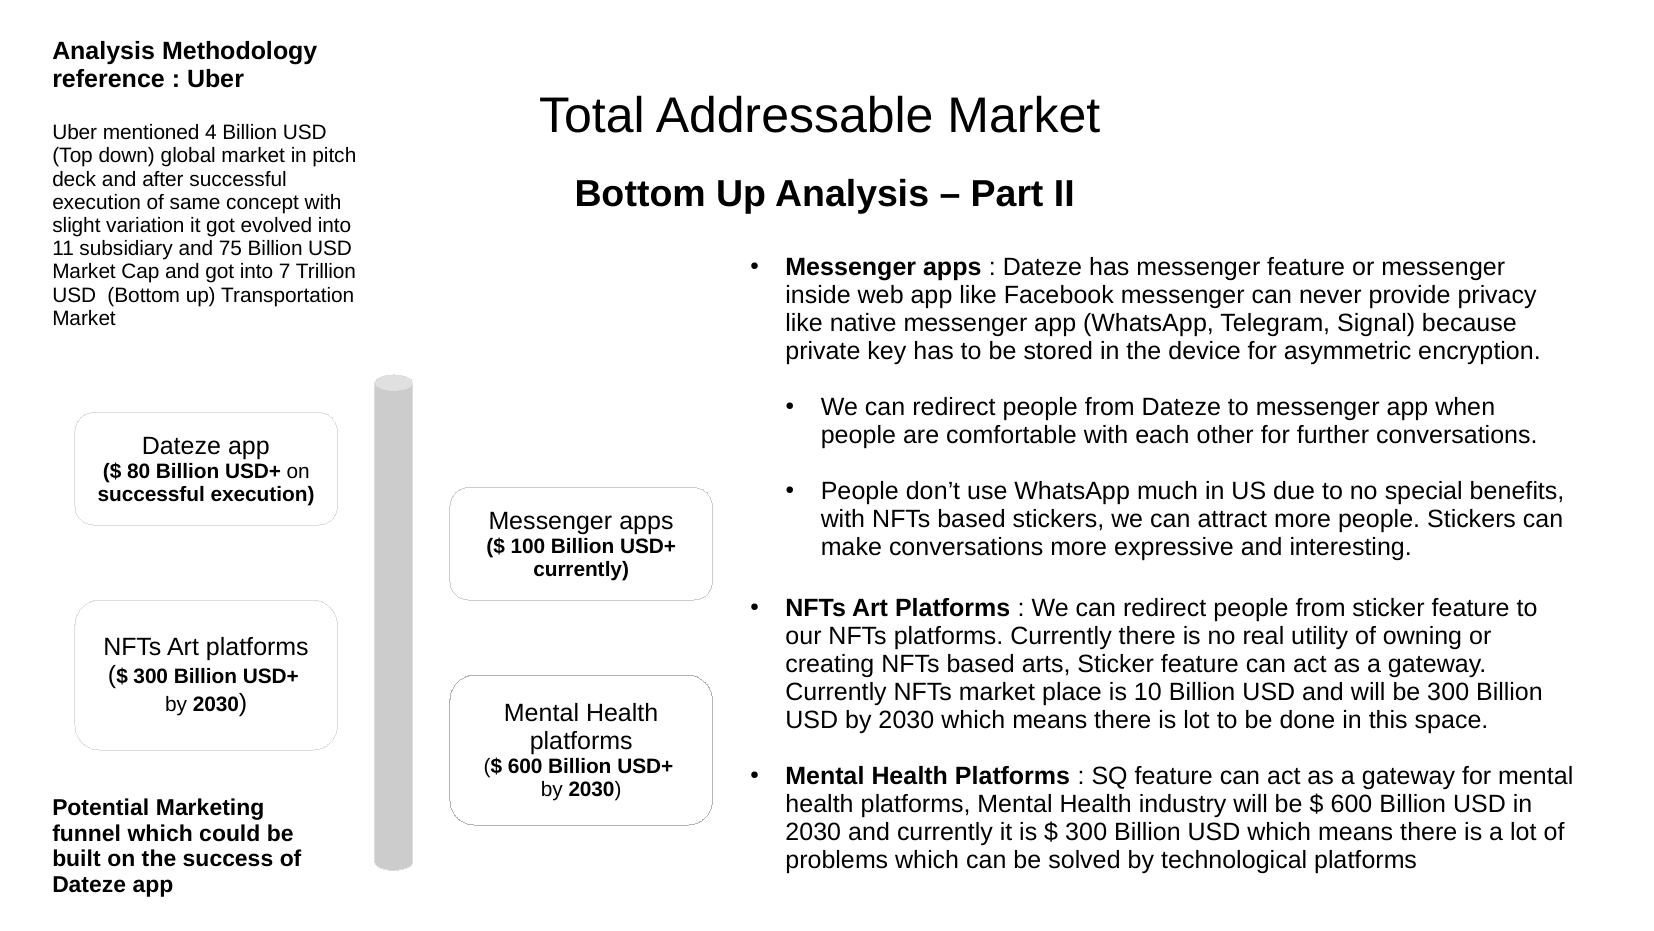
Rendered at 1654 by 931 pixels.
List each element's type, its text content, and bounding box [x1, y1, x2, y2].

text_box [374, 383, 413, 871]
text_box Potential Marketing funnel which could be built on the success of Dateze app [37, 787, 338, 905]
title Total Addressable Market [376, 37, 1571, 193]
text_box Bottom Up Analysis – Part II [562, 161, 1088, 226]
text_box NFTs Art platforms ($ 300 Billion USD+ by 2030) [74, 600, 338, 751]
text_box Mental Health platforms ($ 600 Billion USD+ by 2030) [449, 675, 713, 826]
text_box Messenger apps ($ 100 Billion USD+ currently) [449, 487, 713, 601]
text_box Analysis Methodology reference : Uber Uber mentioned 4 Billion USD (Top down) global market in pitch deck and after successful execution of same concept with slight variation it got evolved into 11 subsidiary and 75 Billion USD Market Cap and got into 7 Trillion USD (Bottom up) Transportation Market [37, 29, 376, 338]
text_box Dateze app ($ 80 Billion USD+ on successful execution) [74, 412, 338, 526]
subtitle Messenger apps : Dateze has messenger feature or messenger inside web app like Facebook messenger can never provide privacy like native messenger app (WhatsApp, Telegram, Signal) because private key has to be stored in the device for asymmetric encryption. We can redirect people from Dateze to messenger app when people are comfortable with each other for further conversations. People don’t use WhatsApp much in US due to no special benefits, with NFTs based stickers, we can attract more people. Stickers can make conversations more expressive and interesting. NFTs Art Platforms : We can redirect people from sticker feature to our NFTs platforms. Currently there is no real utility of owning or creating NFTs based arts, Sticker feature can act as a gateway. Currently NFTs market place is 10 Billion USD and will be 300 Billion USD by 2030 which means there is lot to be done in this space. Mental Health Platforms : SQ feature can act as a gateway for mental health platforms, Mental Health industry will be $ 600 Billion USD in 2030 and currently it is $ 300 Billion USD which means there is a lot of problems which can be solved by technological platforms [750, 225, 1576, 879]
